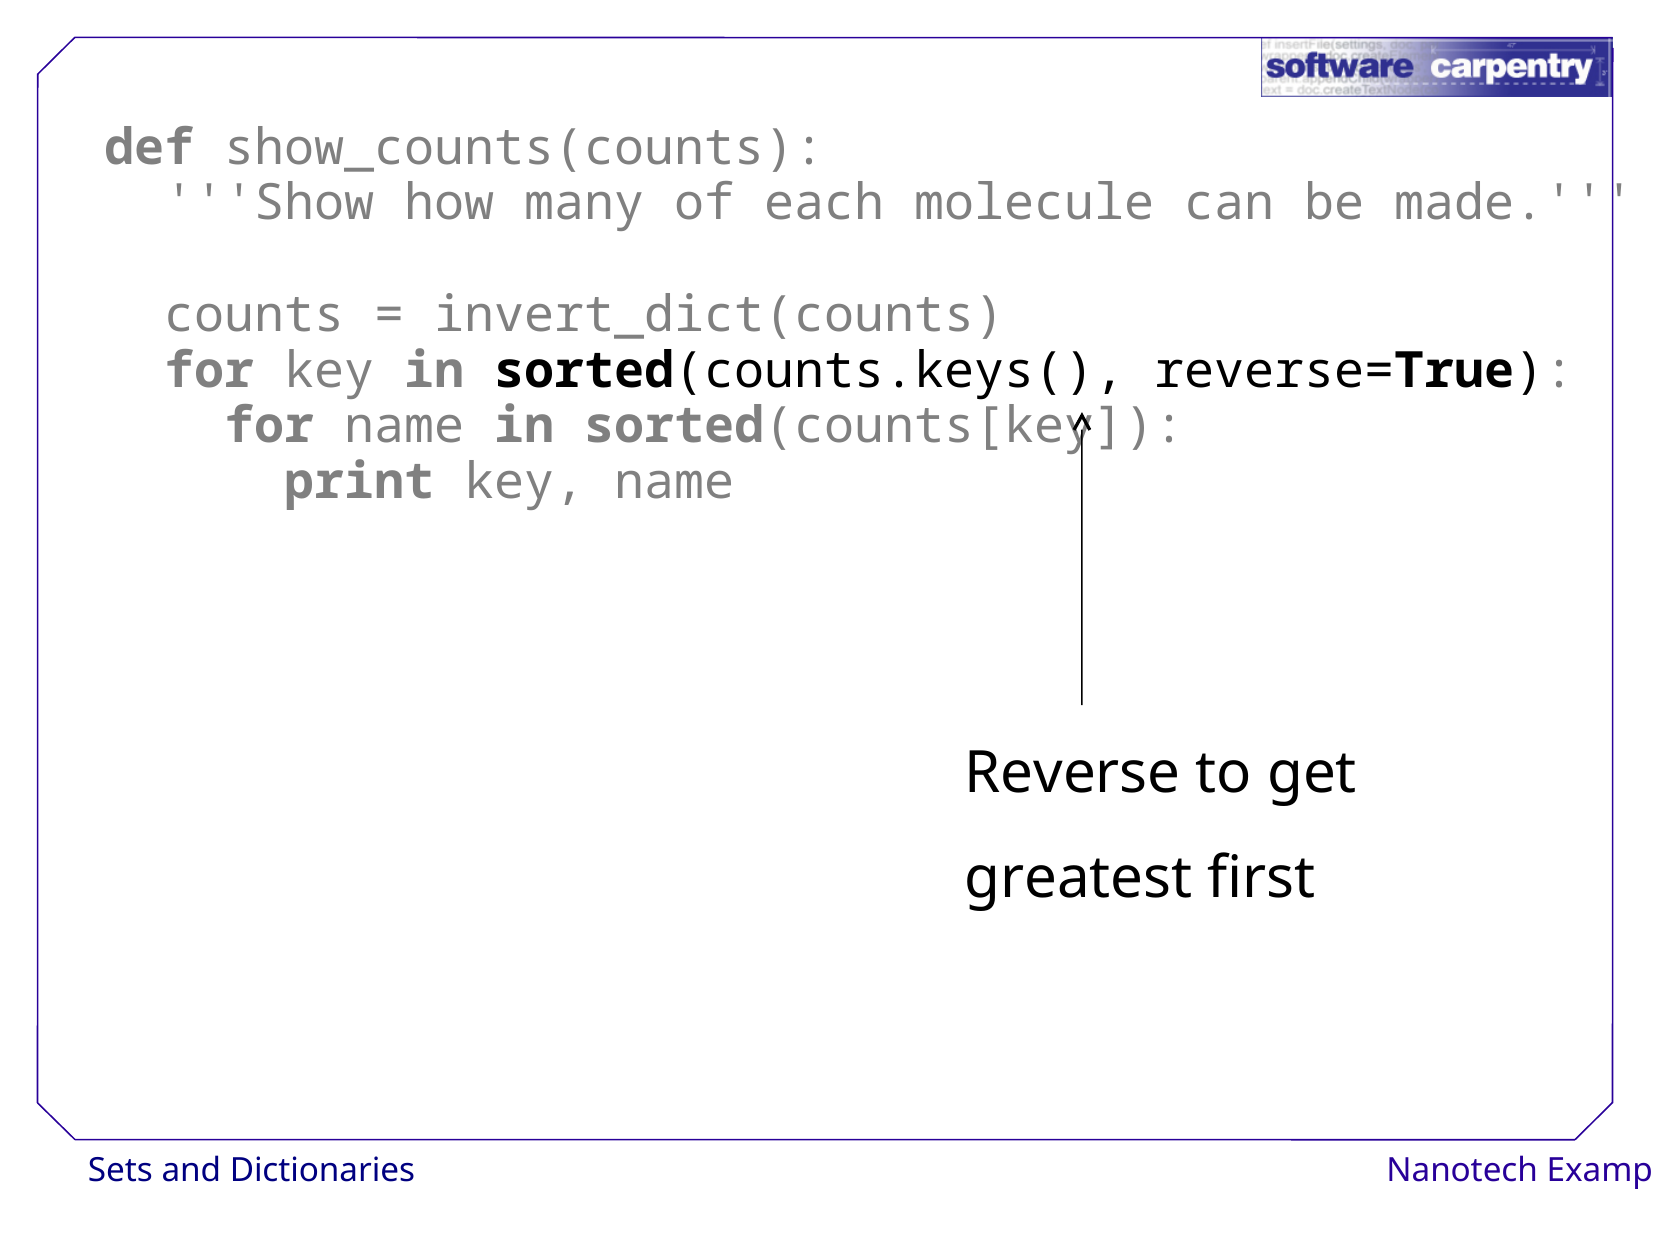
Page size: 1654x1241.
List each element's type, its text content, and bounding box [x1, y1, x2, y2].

picture [1261, 39, 1613, 97]
text_box def show_counts(counts): '''Show how many of each molecule can be made.''' counts = invert_dict(counts) for key in sorted(counts.keys(), reverse=True): for name in sorted(counts[key]): print key, name [89, 112, 1177, 1093]
text_box Reverse to get greatest first [949, 691, 1624, 917]
